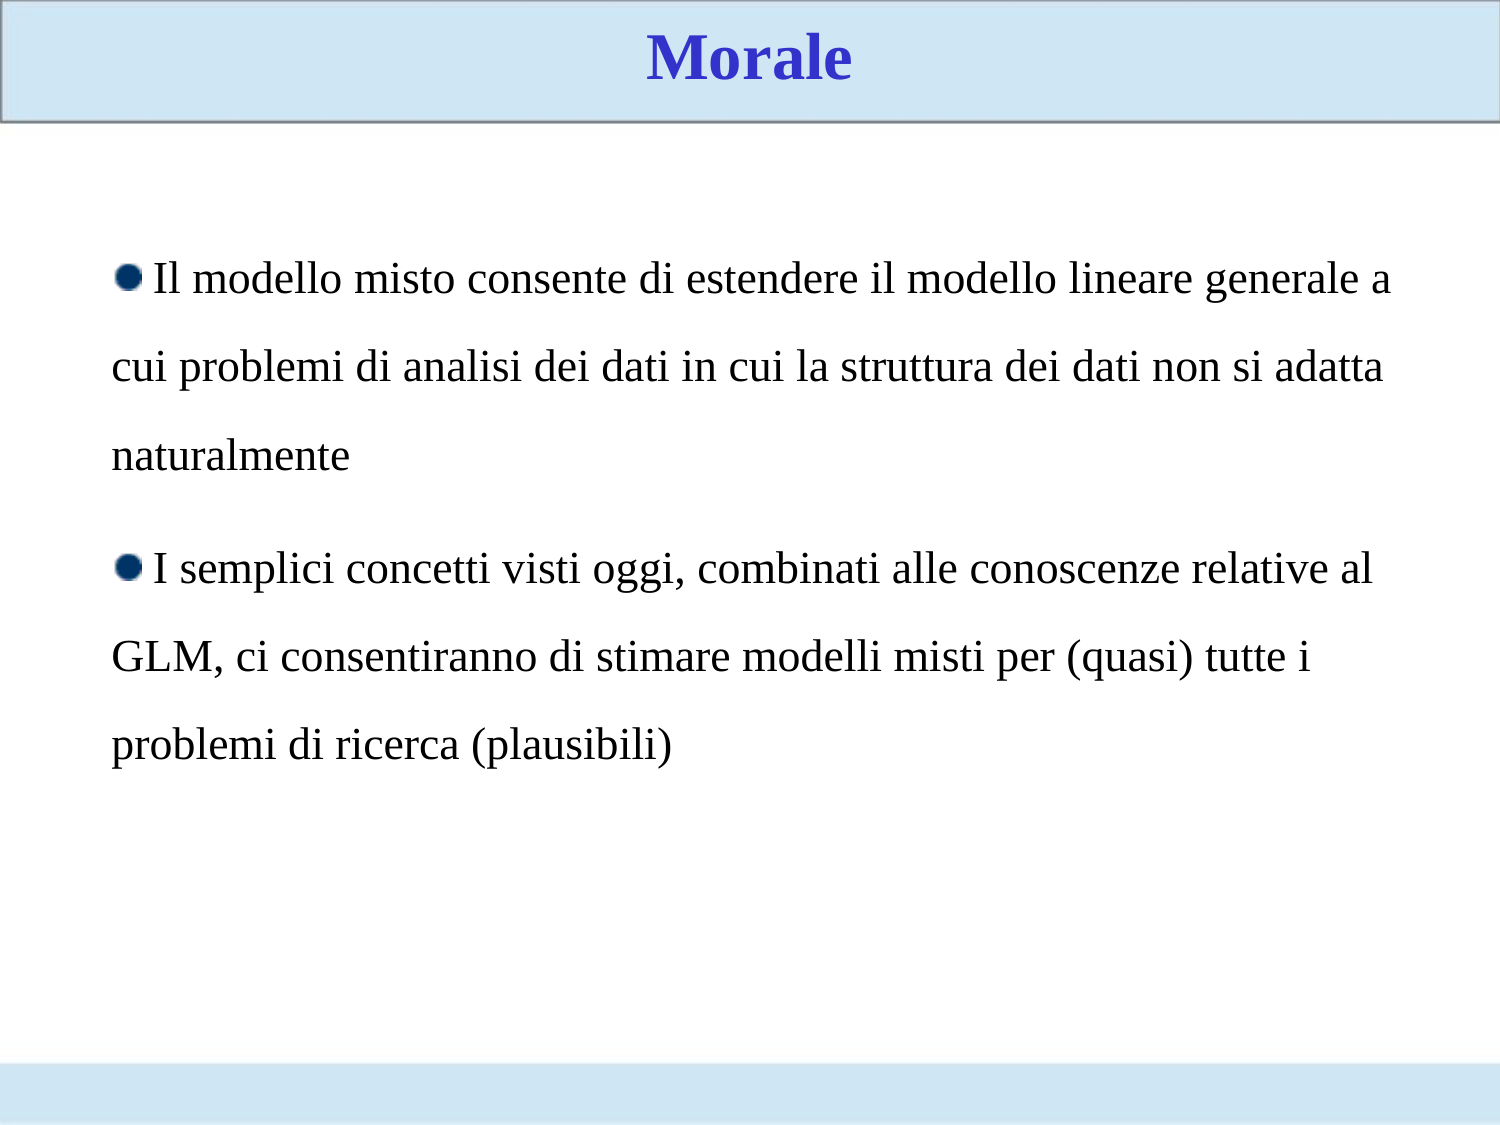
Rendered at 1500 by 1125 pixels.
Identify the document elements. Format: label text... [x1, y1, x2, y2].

picture [0, 0, 1500, 1125]
picture [111, 550, 142, 581]
title Morale [112, 0, 1388, 126]
text_box Il modello misto consente di estendere il modello lineare generale a cui problemi di analisi dei dati in cui la struttura dei dati non si adatta naturalmente I semplici concetti visti oggi, combinati alle conoscenze relative al GLM, ci consentiranno di stimare modelli misti per (quasi) tutte i problemi di ricerca (plausibili) [96, 126, 1463, 891]
picture [111, 260, 142, 291]
